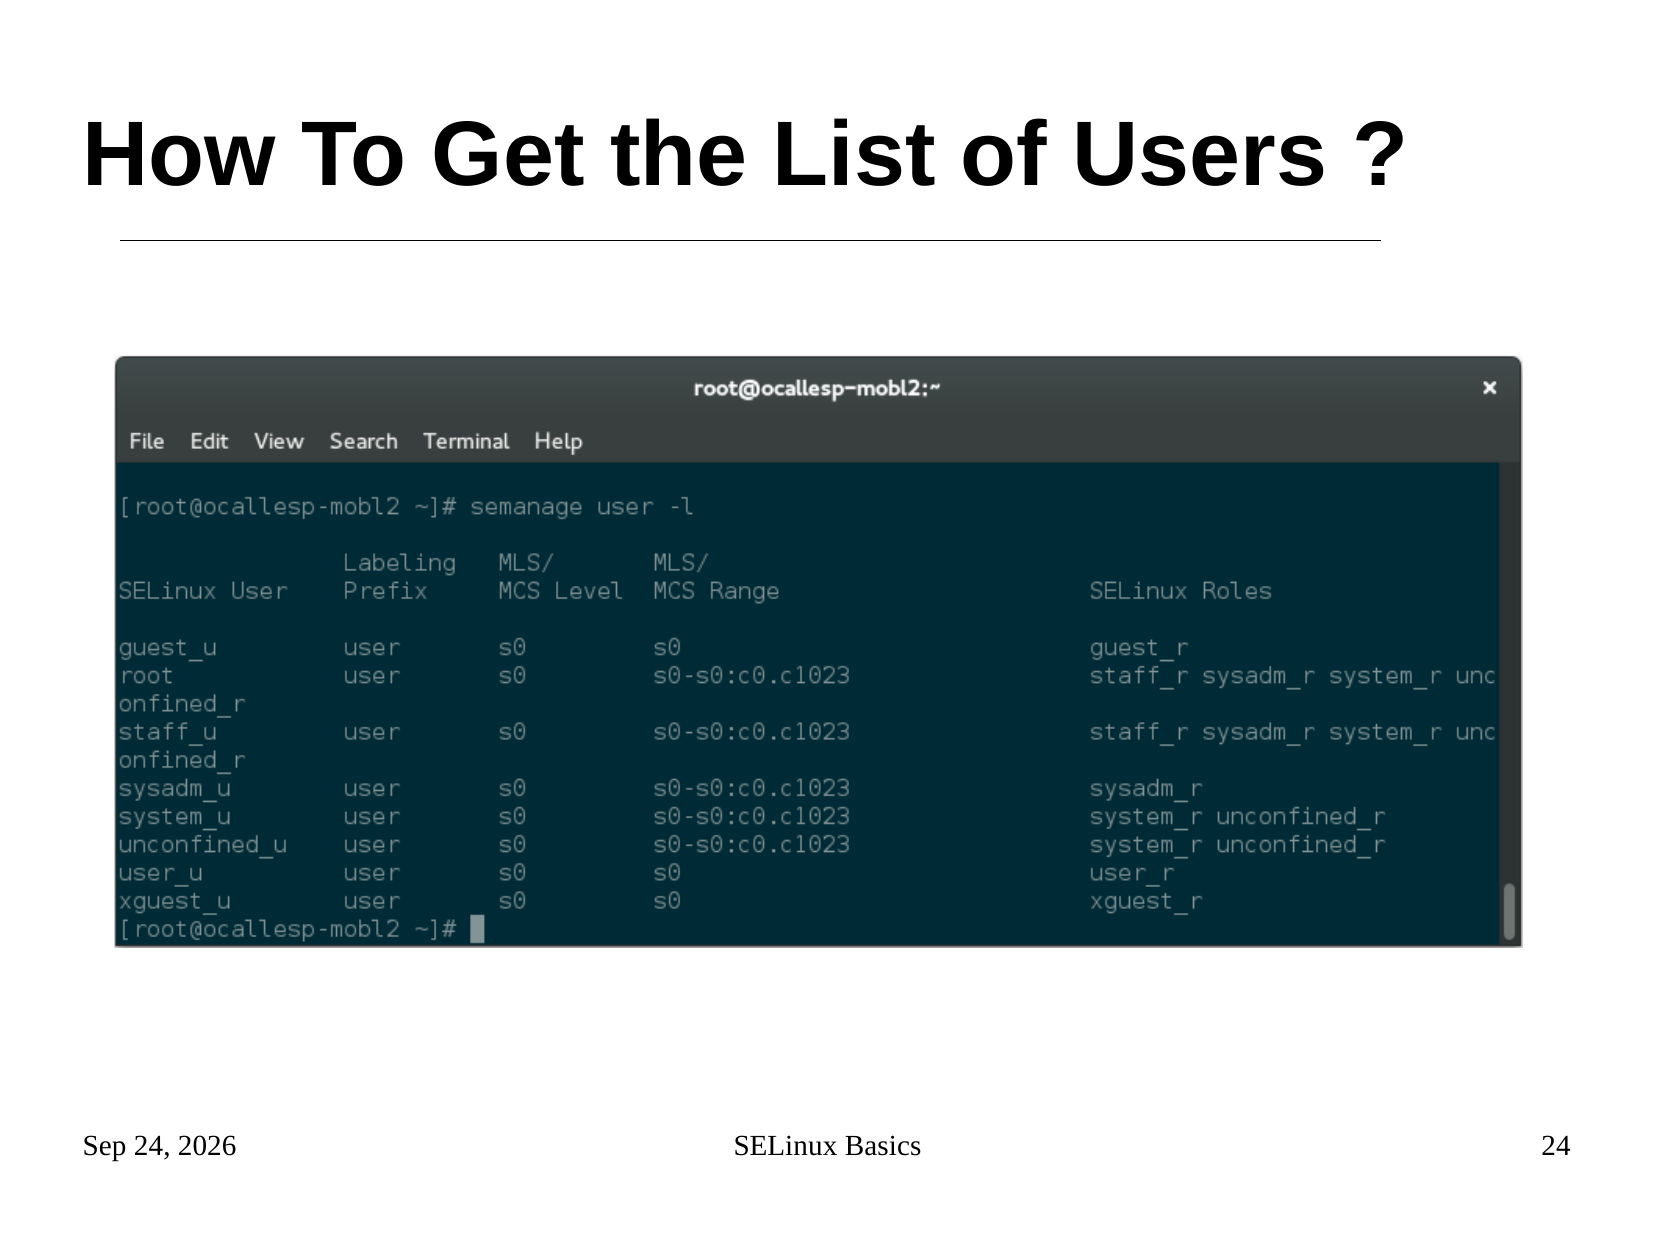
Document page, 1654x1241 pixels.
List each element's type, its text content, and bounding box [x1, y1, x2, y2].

picture [114, 355, 1523, 948]
title How To Get the List of Users ? [82, 51, 1426, 257]
